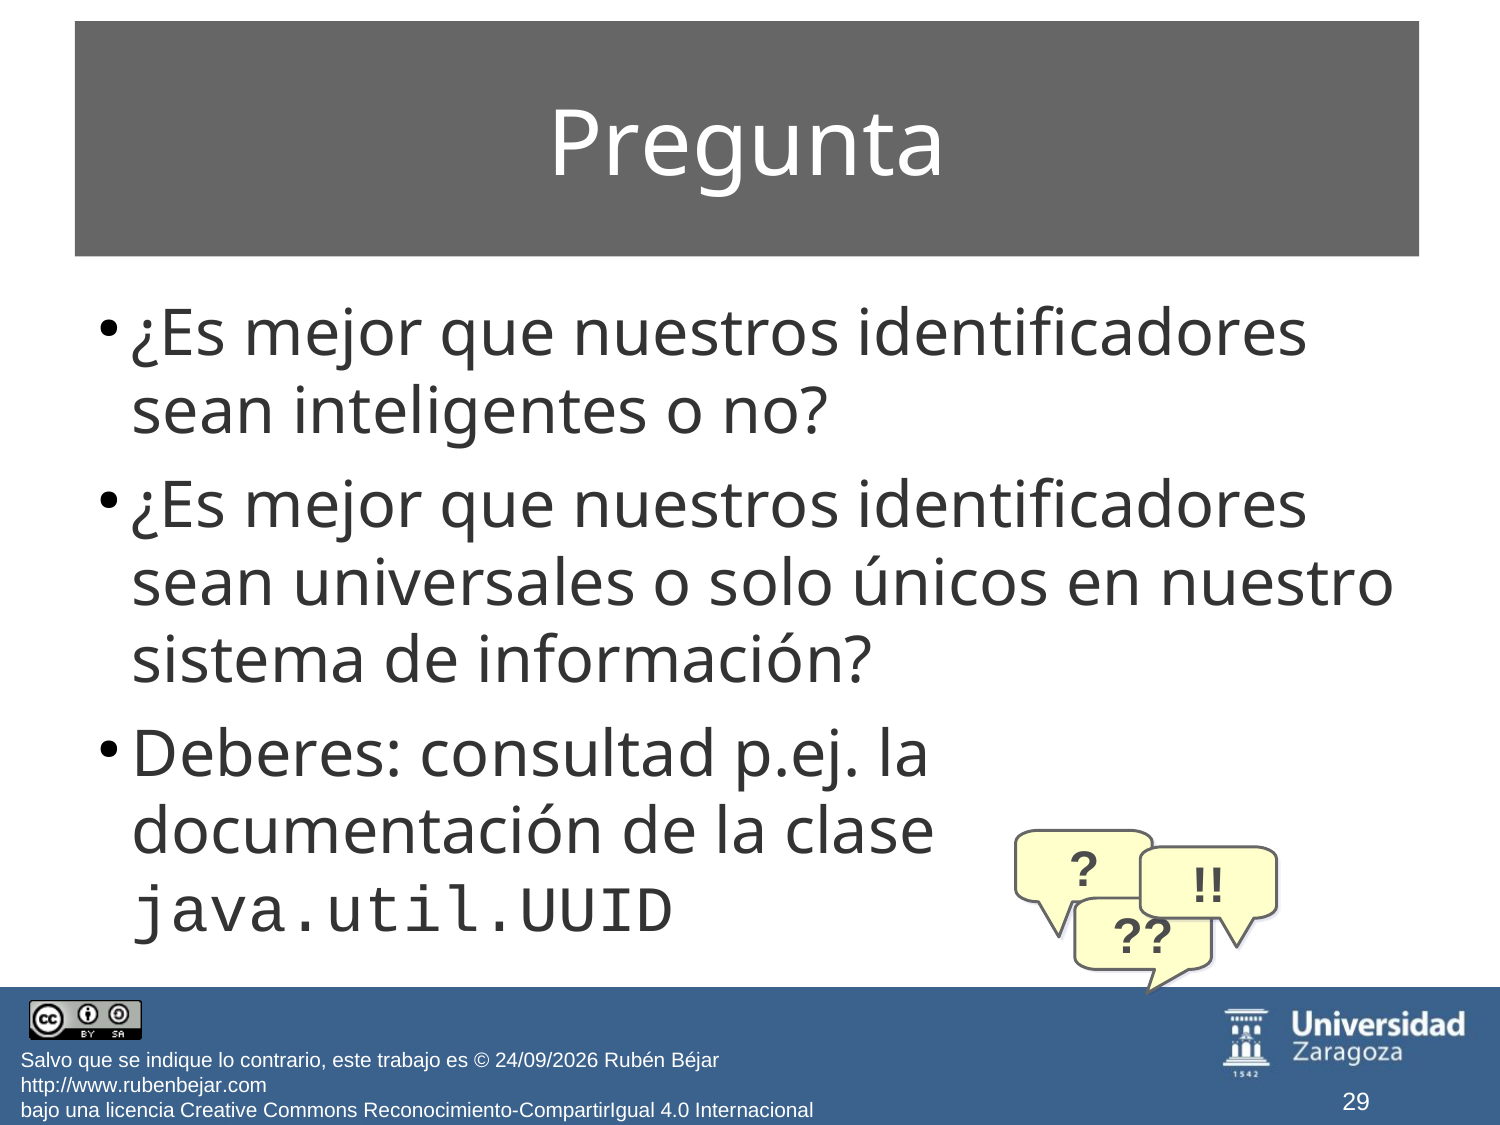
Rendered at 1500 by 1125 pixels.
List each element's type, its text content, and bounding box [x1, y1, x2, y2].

picture [0, 987, 1500, 1125]
text_box ? [1015, 830, 1153, 937]
list ¿Es mejor que nuestros identificadores sean inteligentes o no? ¿Es mejor que nuestros identificadores sean universales o solo únicos en nuestro sistema de información? Deberes: consultad p.ej. la documentación de la clase java.util.UUID [82, 283, 1418, 957]
text_box !! [1140, 846, 1277, 948]
title Pregunta [74, 21, 1420, 257]
text_box ?? [1074, 897, 1212, 994]
